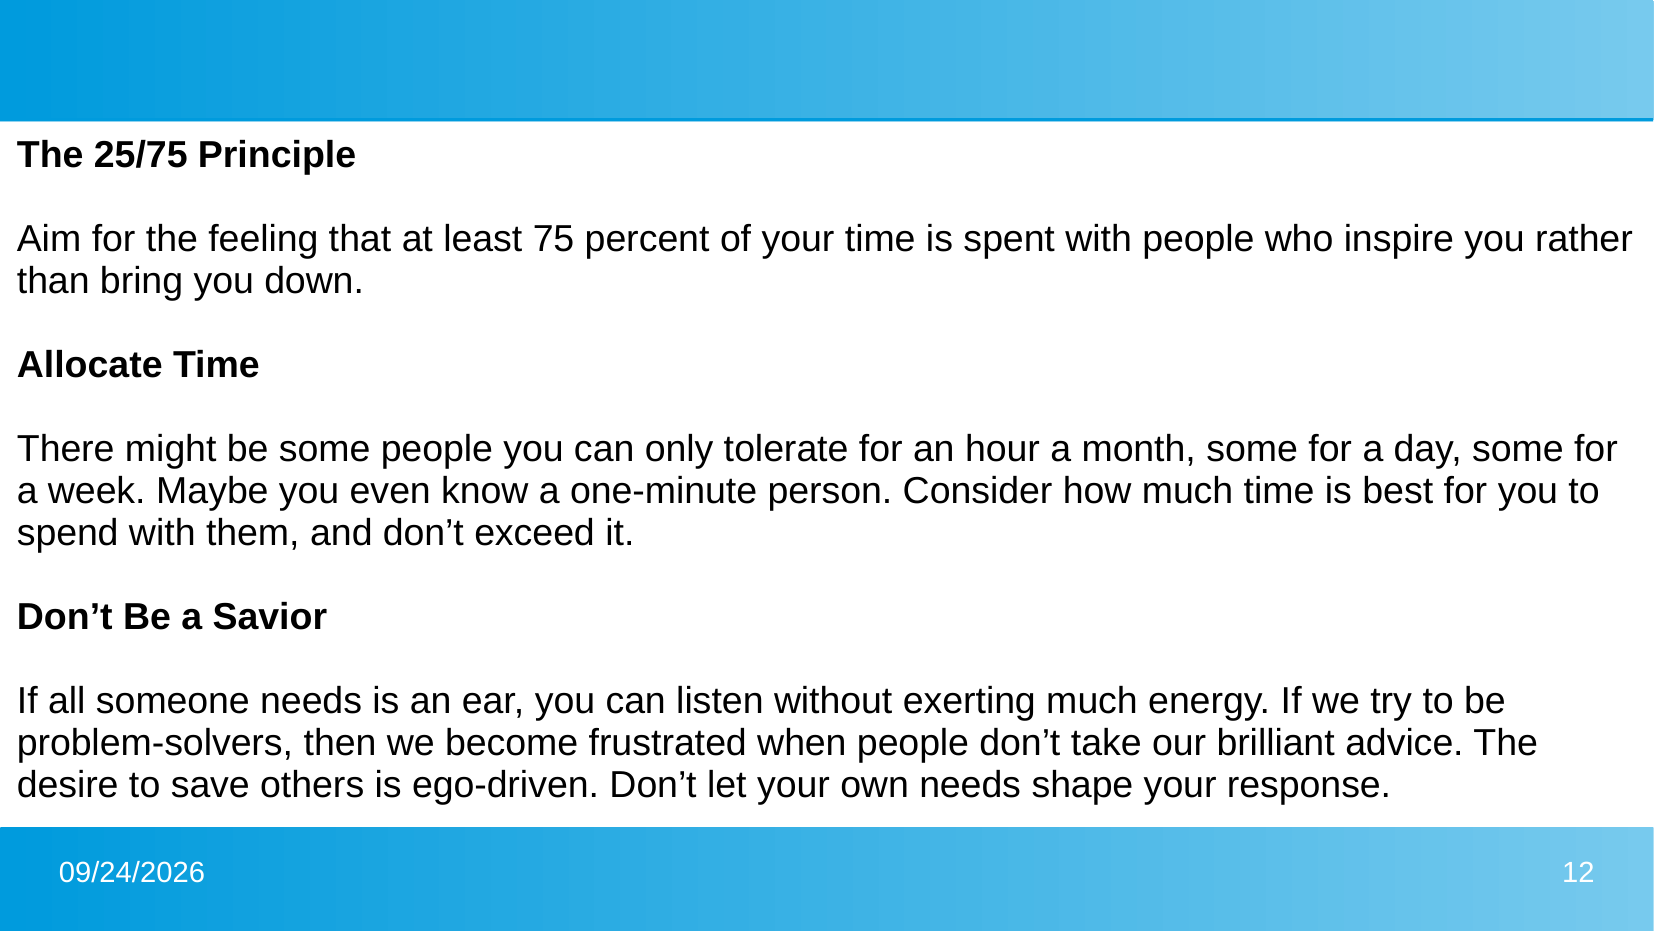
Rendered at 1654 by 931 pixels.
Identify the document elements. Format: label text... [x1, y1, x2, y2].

text_box The 25/75 Principle Aim for the feeling that at least 75 percent of your time is spent with people who inspire you rather than bring you down. Allocate Time There might be some people you can only tolerate for an hour a month, some for a day, some for a week. Maybe you even know a one-minute person. Consider how much time is best for you to spend with them, and don’t exceed it. Don’t Be a Savior If all someone needs is an ear, you can listen without exerting much energy. If we try to be problem-solvers, then we become frustrated when people don’t take our brilliant advice. The desire to save others is ego-driven. Don’t let your own needs shape your response. [2, 126, 1651, 814]
